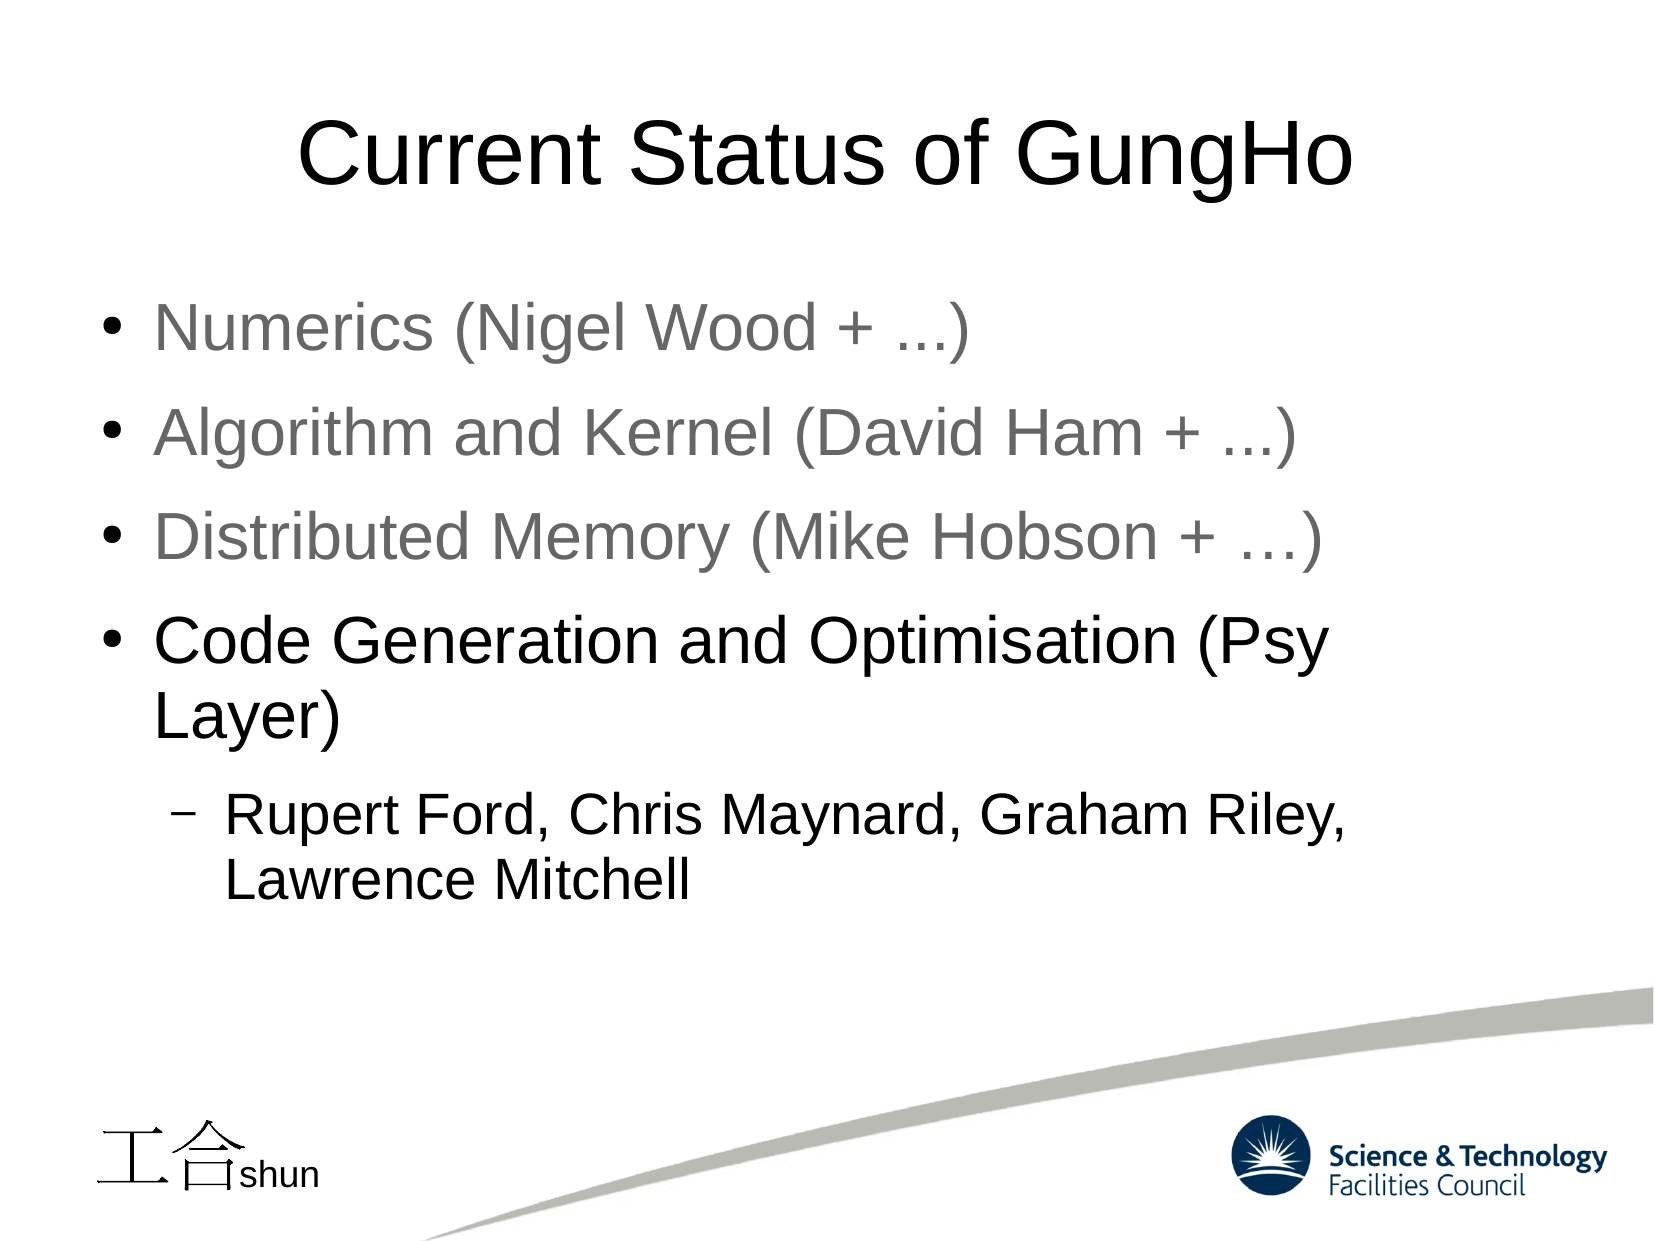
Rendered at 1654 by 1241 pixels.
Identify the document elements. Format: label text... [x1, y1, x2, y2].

title Current Status of GungHo [82, 49, 1571, 257]
list Numerics (Nigel Wood + ...) Algorithm and Kernel (David Ham + ...) Distributed Memory (Mike Hobson + …) Code Generation and Optimisation (Psy Layer) Rupert Ford, Chris Maynard, Graham Riley, Lawrence Mitchell [82, 290, 1538, 1010]
picture [410, 986, 1654, 1241]
picture [80, 1110, 278, 1211]
